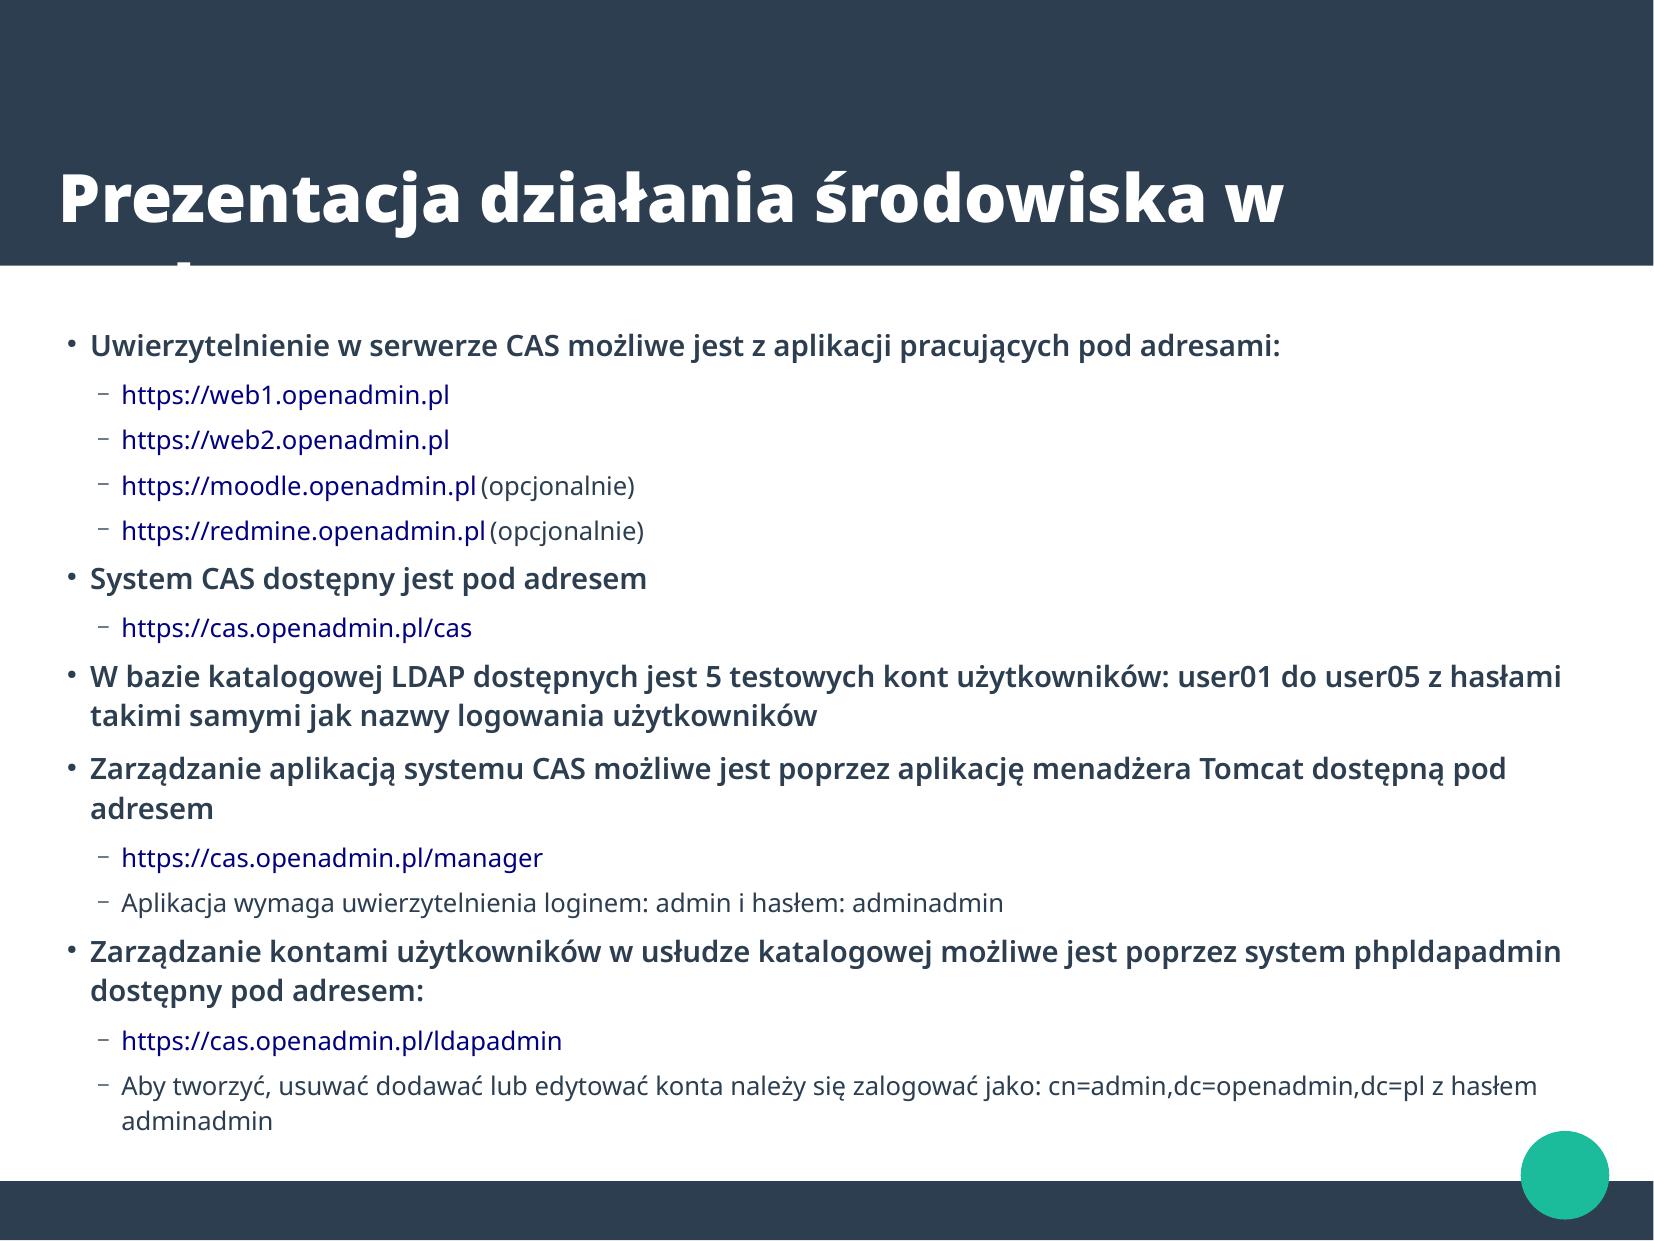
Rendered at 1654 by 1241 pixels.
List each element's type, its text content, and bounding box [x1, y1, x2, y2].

title Prezentacja działania środowiska w praktyce [59, 49, 1595, 207]
list Uwierzytelnienie w serwerze CAS możliwe jest z aplikacji pracujących pod adresami: https://web1.openadmin.pl https://web2.openadmin.pl https://moodle.openadmin.pl (opcjonalnie) https://redmine.openadmin.pl (opcjonalnie) System CAS dostępny jest pod adresem https://cas.openadmin.pl/cas W bazie katalogowej LDAP dostępnych jest 5 testowych kont użytkowników: user01 do user05 z hasłami takimi samymi jak nazwy logowania użytkowników Zarządzanie aplikacją systemu CAS możliwe jest poprzez aplikację menadżera Tomcat dostępną pod adresem https://cas.openadmin.pl/manager Aplikacja wymaga uwierzytelnienia loginem: admin i hasłem: adminadmin Zarządzanie kontami użytkowników w usłudze katalogowej możliwe jest poprzez system phpldapadmin dostępny pod adresem: https://cas.openadmin.pl/ldapadmin Aby tworzyć, usuwać dodawać lub edytować konta należy się zalogować jako: cn=admin,dc=openadmin,dc=pl z hasłem adminadmin [59, 324, 1595, 1152]
